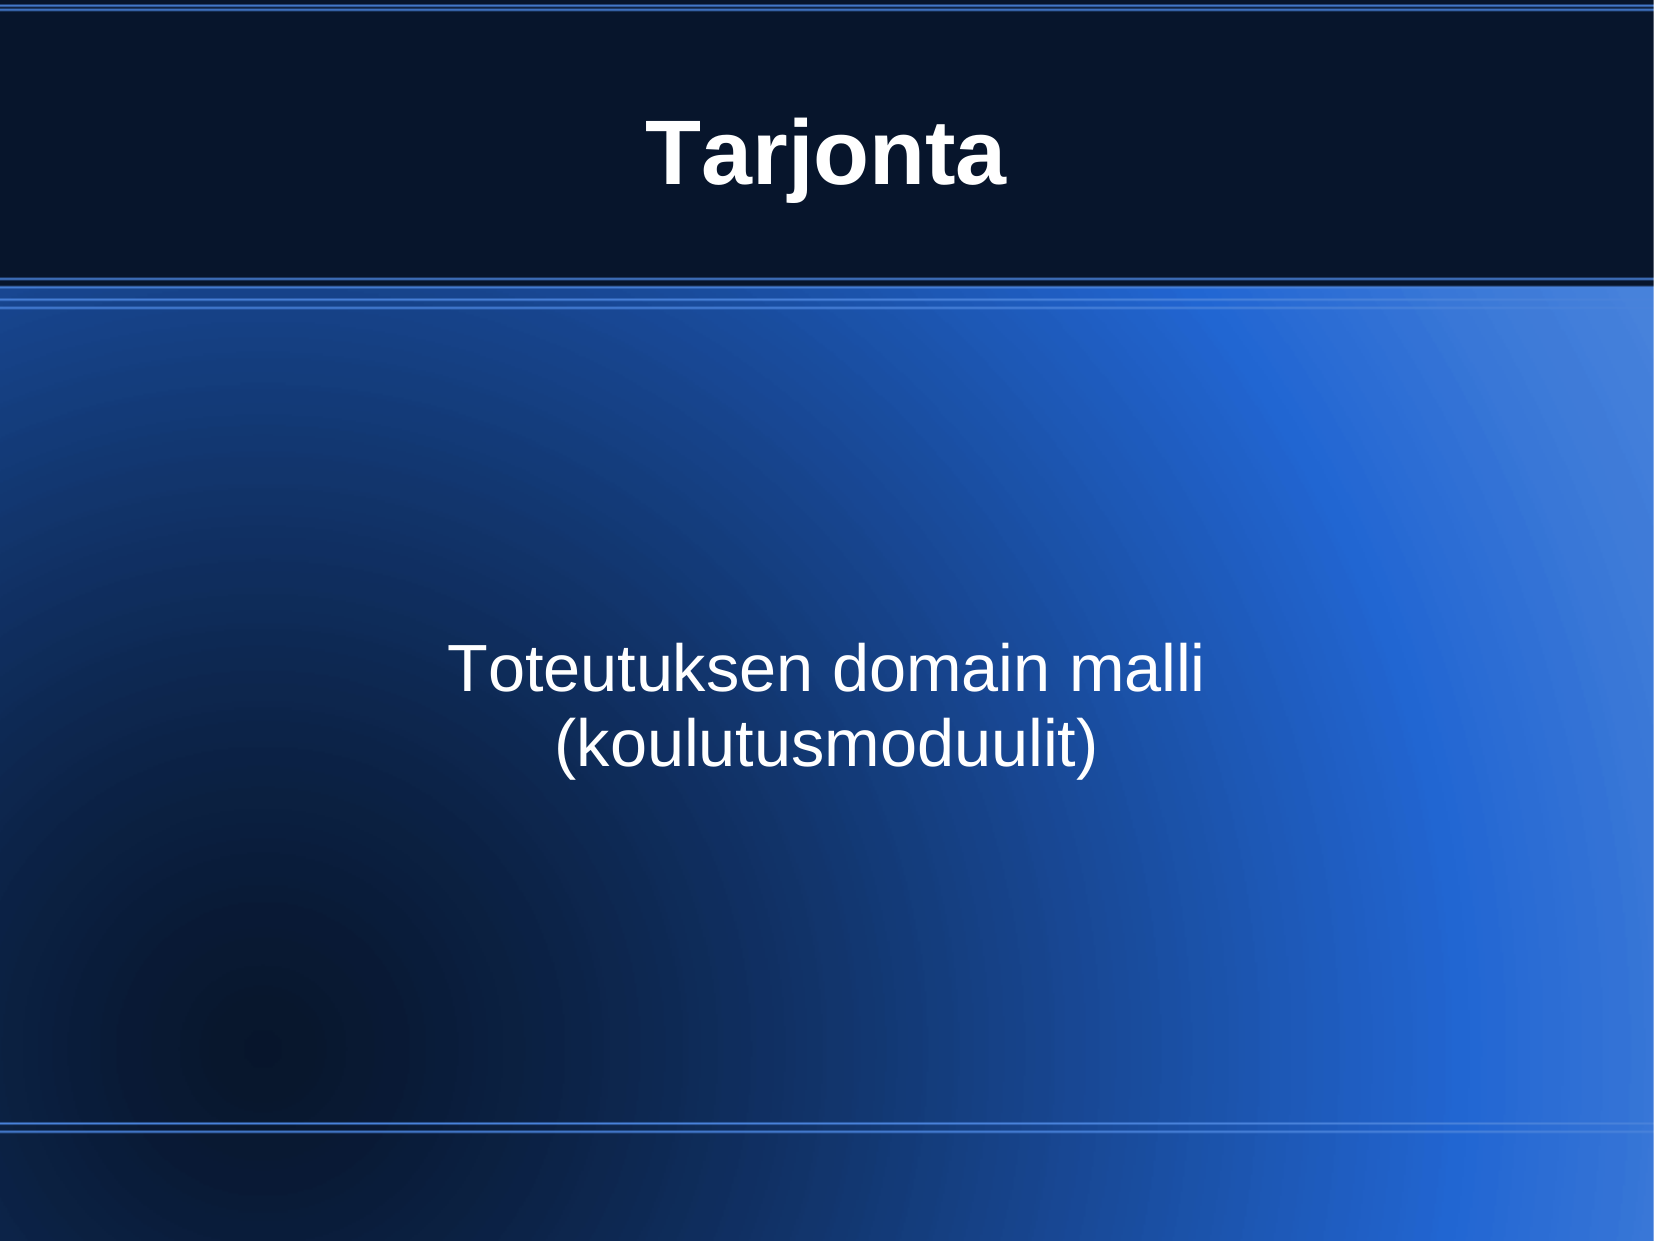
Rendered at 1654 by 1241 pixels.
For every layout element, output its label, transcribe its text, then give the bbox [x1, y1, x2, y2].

subtitle Toteutuksen domain malli (koulutusmoduulit) [82, 355, 1571, 1058]
picture [0, 0, 1654, 1241]
title Tarjonta [82, 49, 1571, 257]
